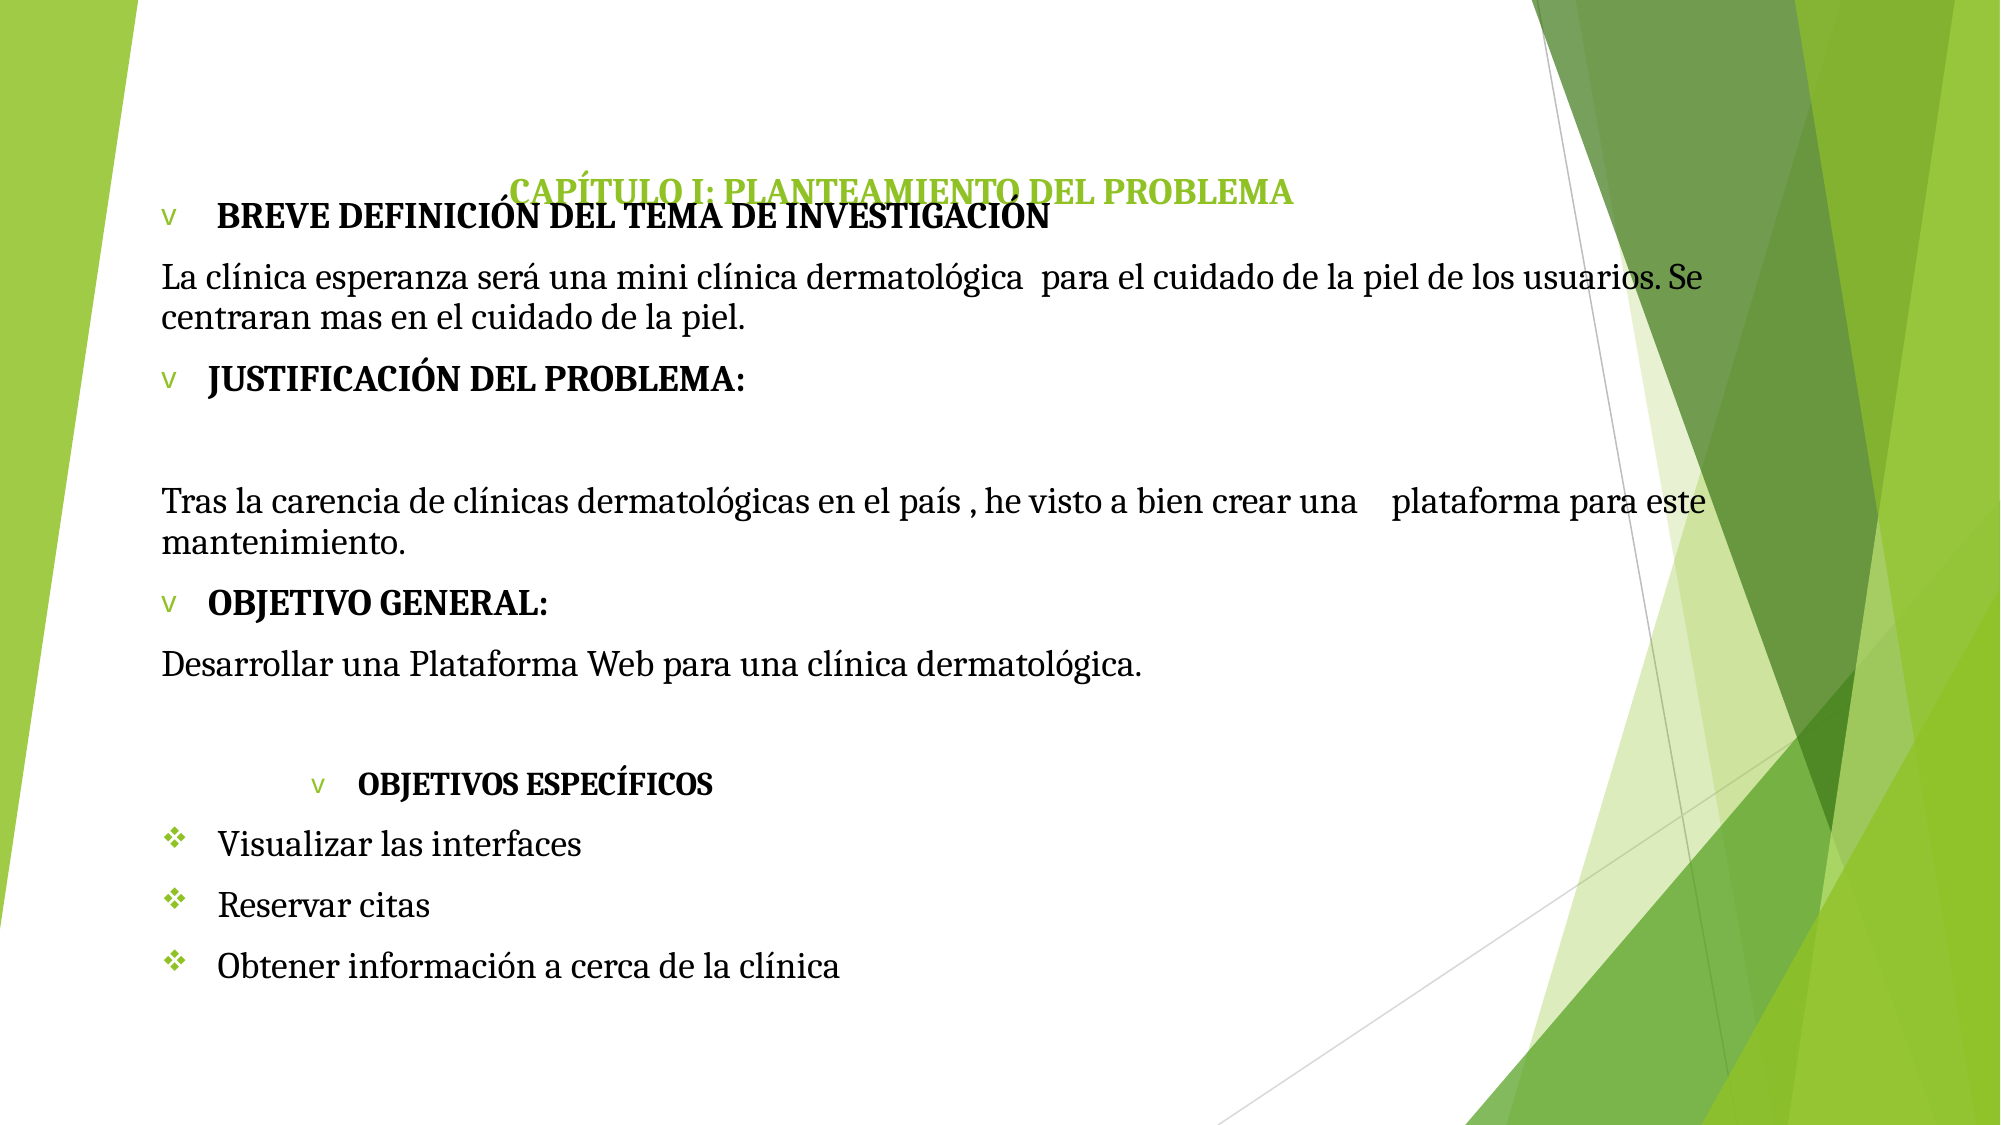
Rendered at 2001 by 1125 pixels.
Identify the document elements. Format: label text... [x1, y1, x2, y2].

subtitle BREVE DEFINICIÓN DEL TEMA DE INVESTIGACIÓN La clínica esperanza será una mini clínica dermatológica para el cuidado de la piel de los usuarios. Se centraran mas en el cuidado de la piel. JUSTIFICACIÓN DEL PROBLEMA: Tras la carencia de clínicas dermatológicas en el país , he visto a bien crear una plataforma para este mantenimiento. OBJETIVO GENERAL: Desarrollar una Plataforma Web para una clínica dermatológica. OBJETIVOS ESPECÍFICOS Visualizar las interfaces Reservar citas Obtener información a cerca de la clínica [146, 188, 1773, 1049]
title CAPÍTULO I: PLANTEAMIENTO DEL PROBLEMA [362, 45, 1442, 188]
